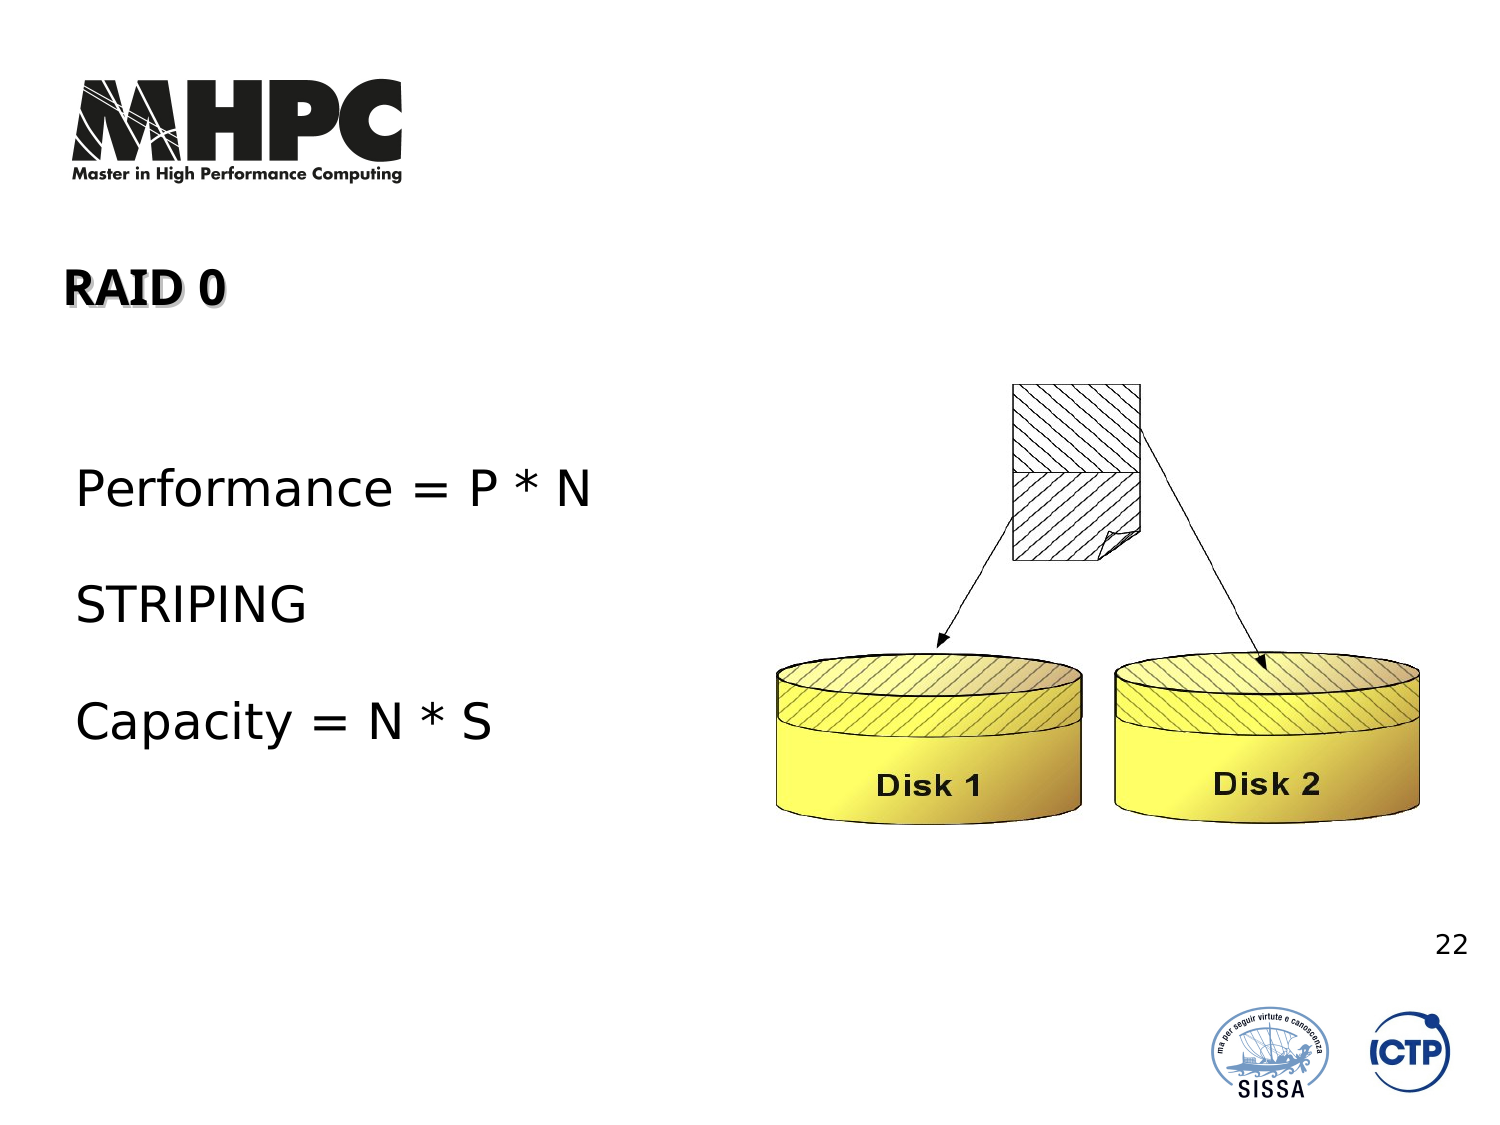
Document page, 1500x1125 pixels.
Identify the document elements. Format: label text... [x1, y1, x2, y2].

subtitle Performance = P * N STRIPING Capacity = N * S [75, 263, 670, 1006]
picture [13, 10, 1500, 1125]
title RAID 0 [62, 192, 1284, 381]
